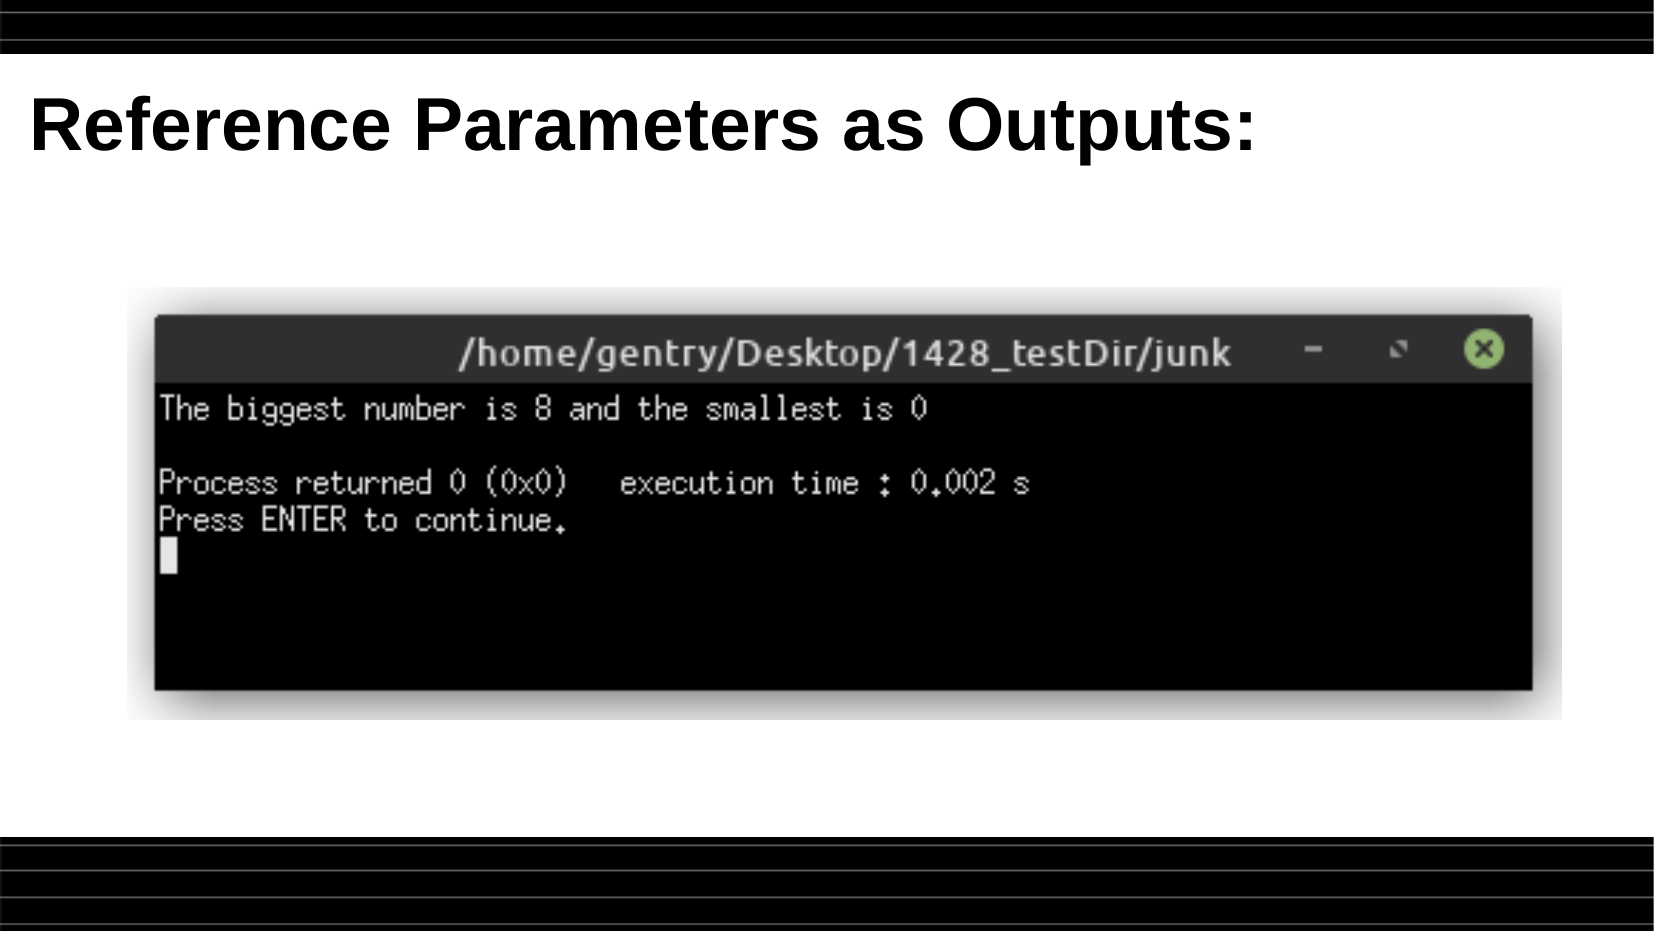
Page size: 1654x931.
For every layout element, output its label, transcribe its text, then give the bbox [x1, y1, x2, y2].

picture [127, 287, 1562, 721]
picture [0, 0, 1654, 54]
text_box Reference Parameters as Outputs: [15, 75, 1546, 174]
picture [0, 837, 1654, 931]
